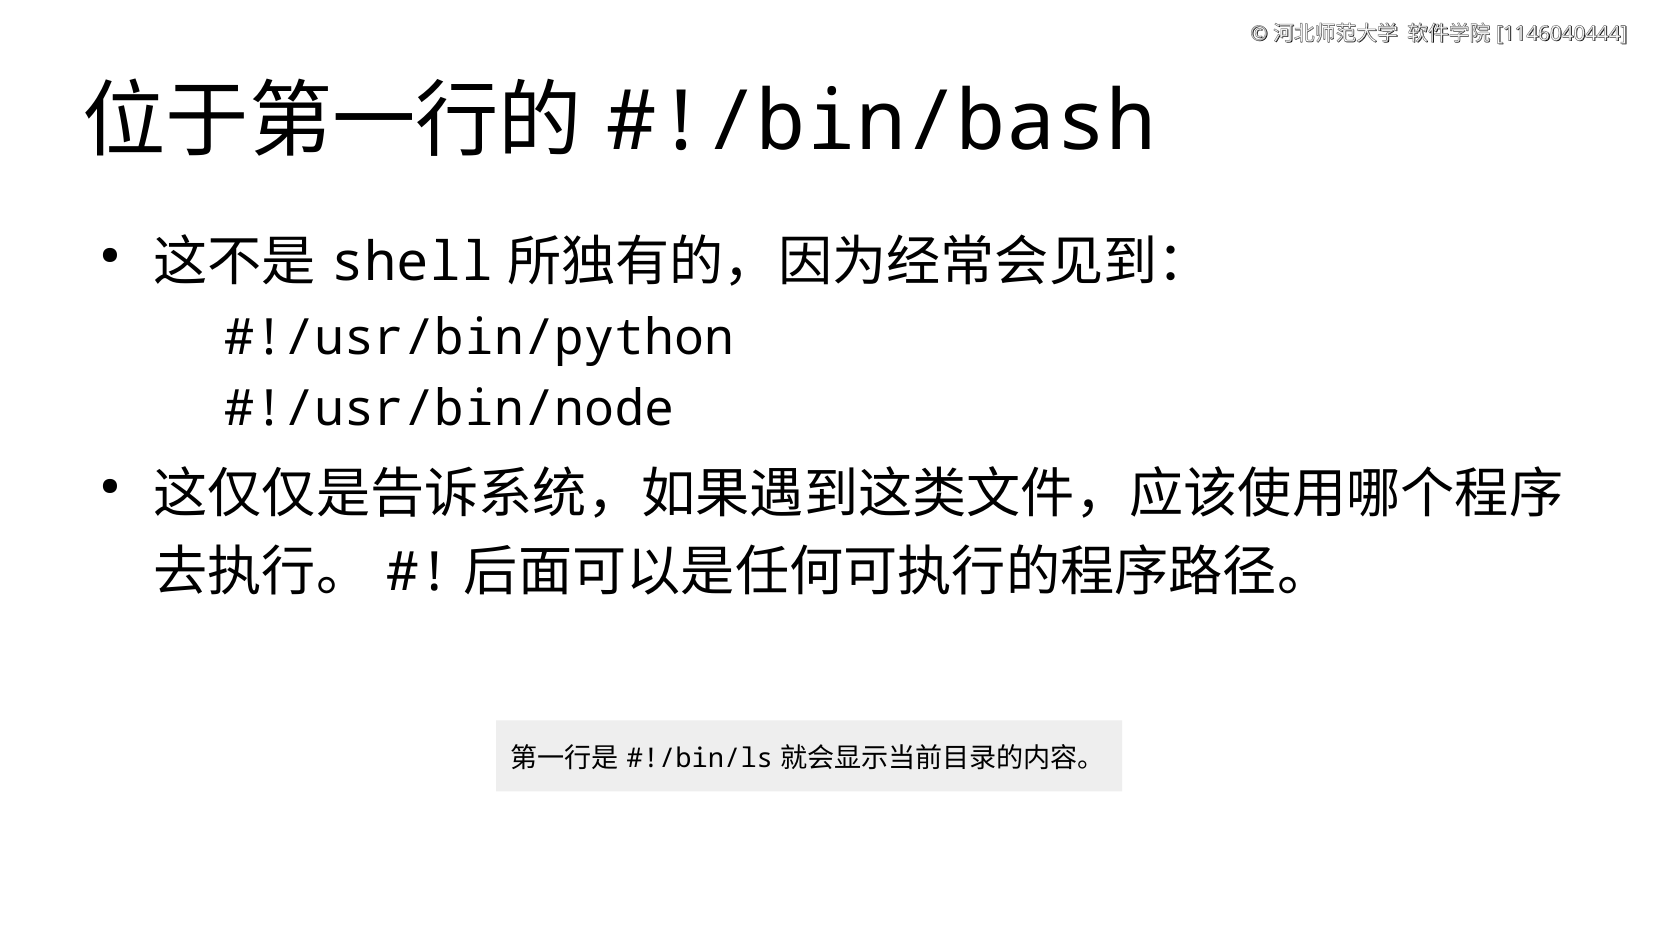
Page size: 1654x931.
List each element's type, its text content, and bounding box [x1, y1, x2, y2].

list 这不是shell所独有的，因为经常会见到： #!/usr/bin/python #!/usr/bin/node 这仅仅是告诉系统，如果遇到这类文件，应该使用哪个程序去执行。#!后面可以是任何可执行的程序路径。 [82, 217, 1571, 758]
text_box 第一行是#!/bin/ls就会显示当前目录的内容。 [496, 720, 1123, 792]
title 位于第一行的#!/bin/bash [82, 37, 1571, 189]
